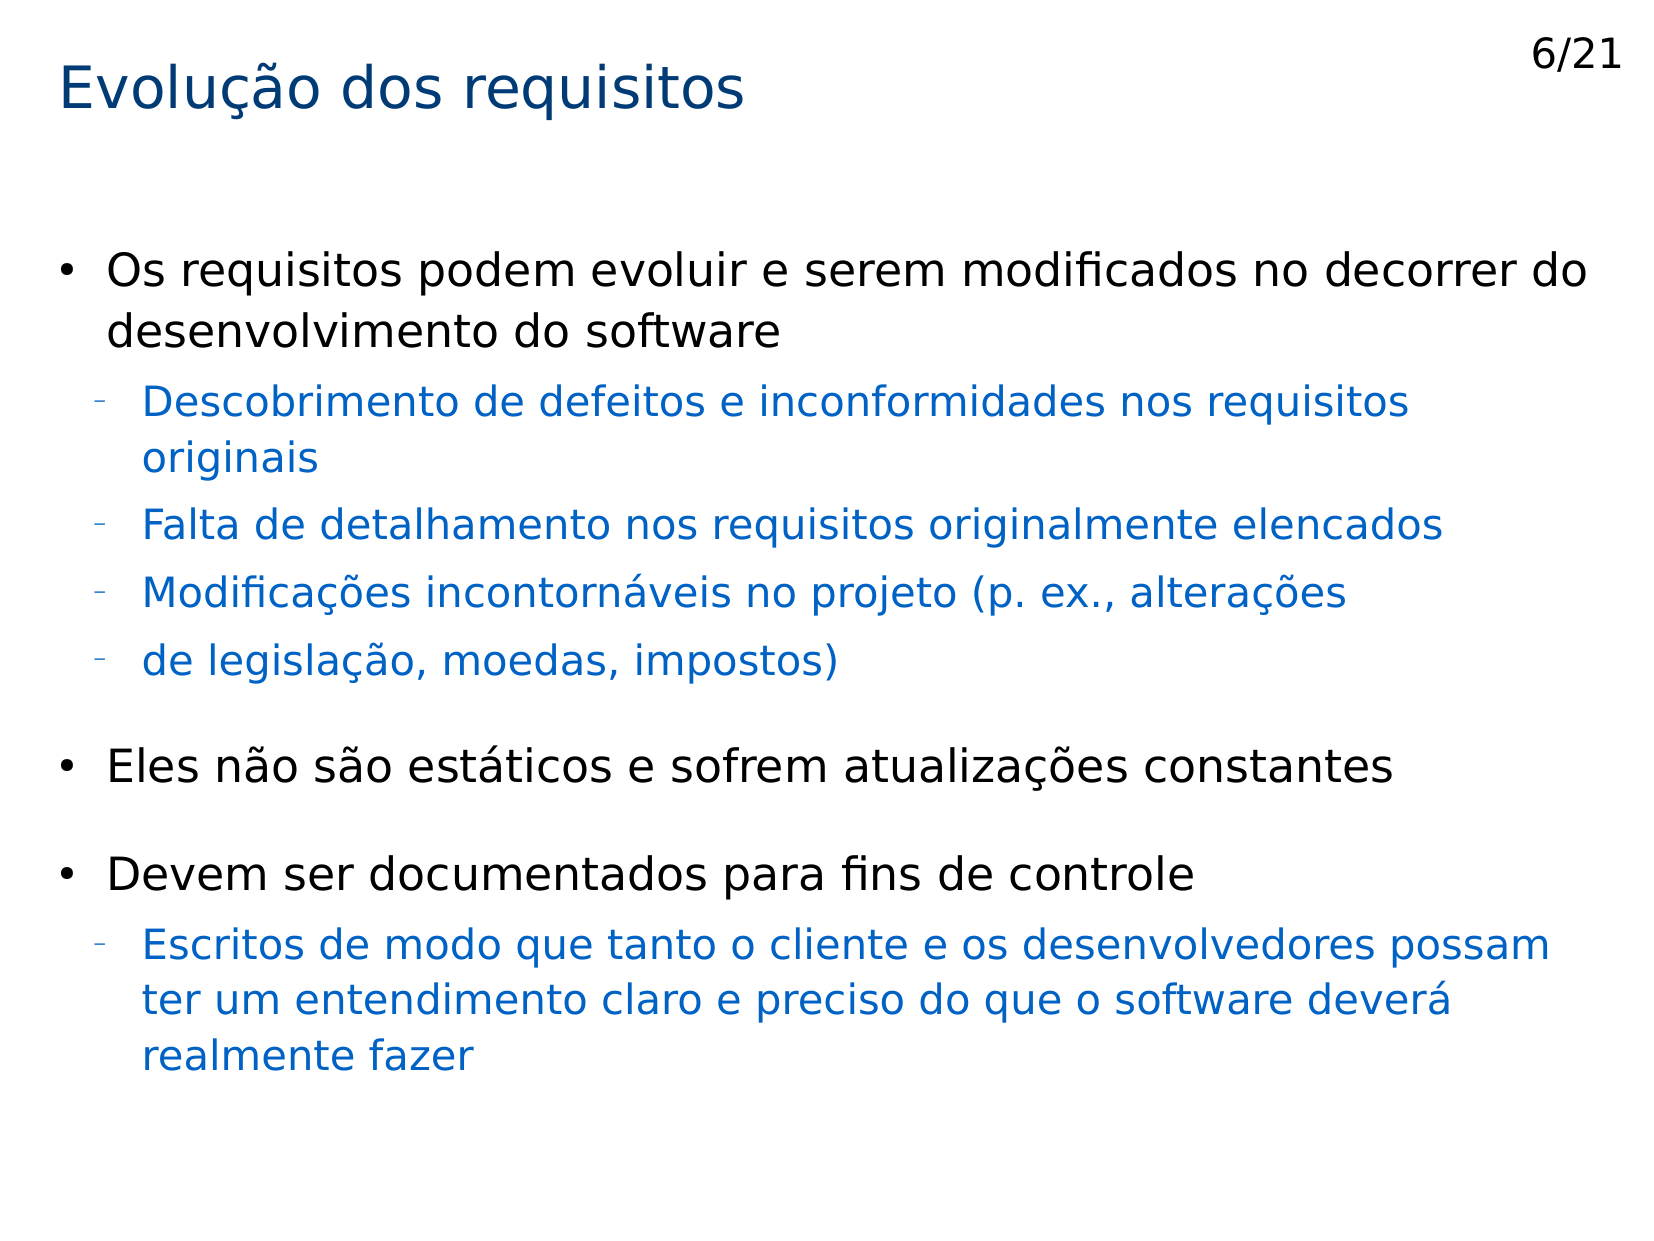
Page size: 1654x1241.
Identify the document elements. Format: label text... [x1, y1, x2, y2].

title Evolução dos requisitos [59, 29, 1506, 148]
list Os requisitos podem evoluir e serem modificados no decorrer do desenvolvimento do software Descobrimento de defeitos e inconformidades nos requisitos originais Falta de detalhamento nos requisitos originalmente elencados Modificações incontornáveis no projeto (p. ex., alterações de legislação, moedas, impostos) Eles não são estáticos e sofrem atualizações constantes Devem ser documentados para fins de controle Escritos de modo que tanto o cliente e os desenvolvedores possam ter um entendimento claro e preciso do que o software deverá realmente fazer [59, 236, 1595, 1211]
